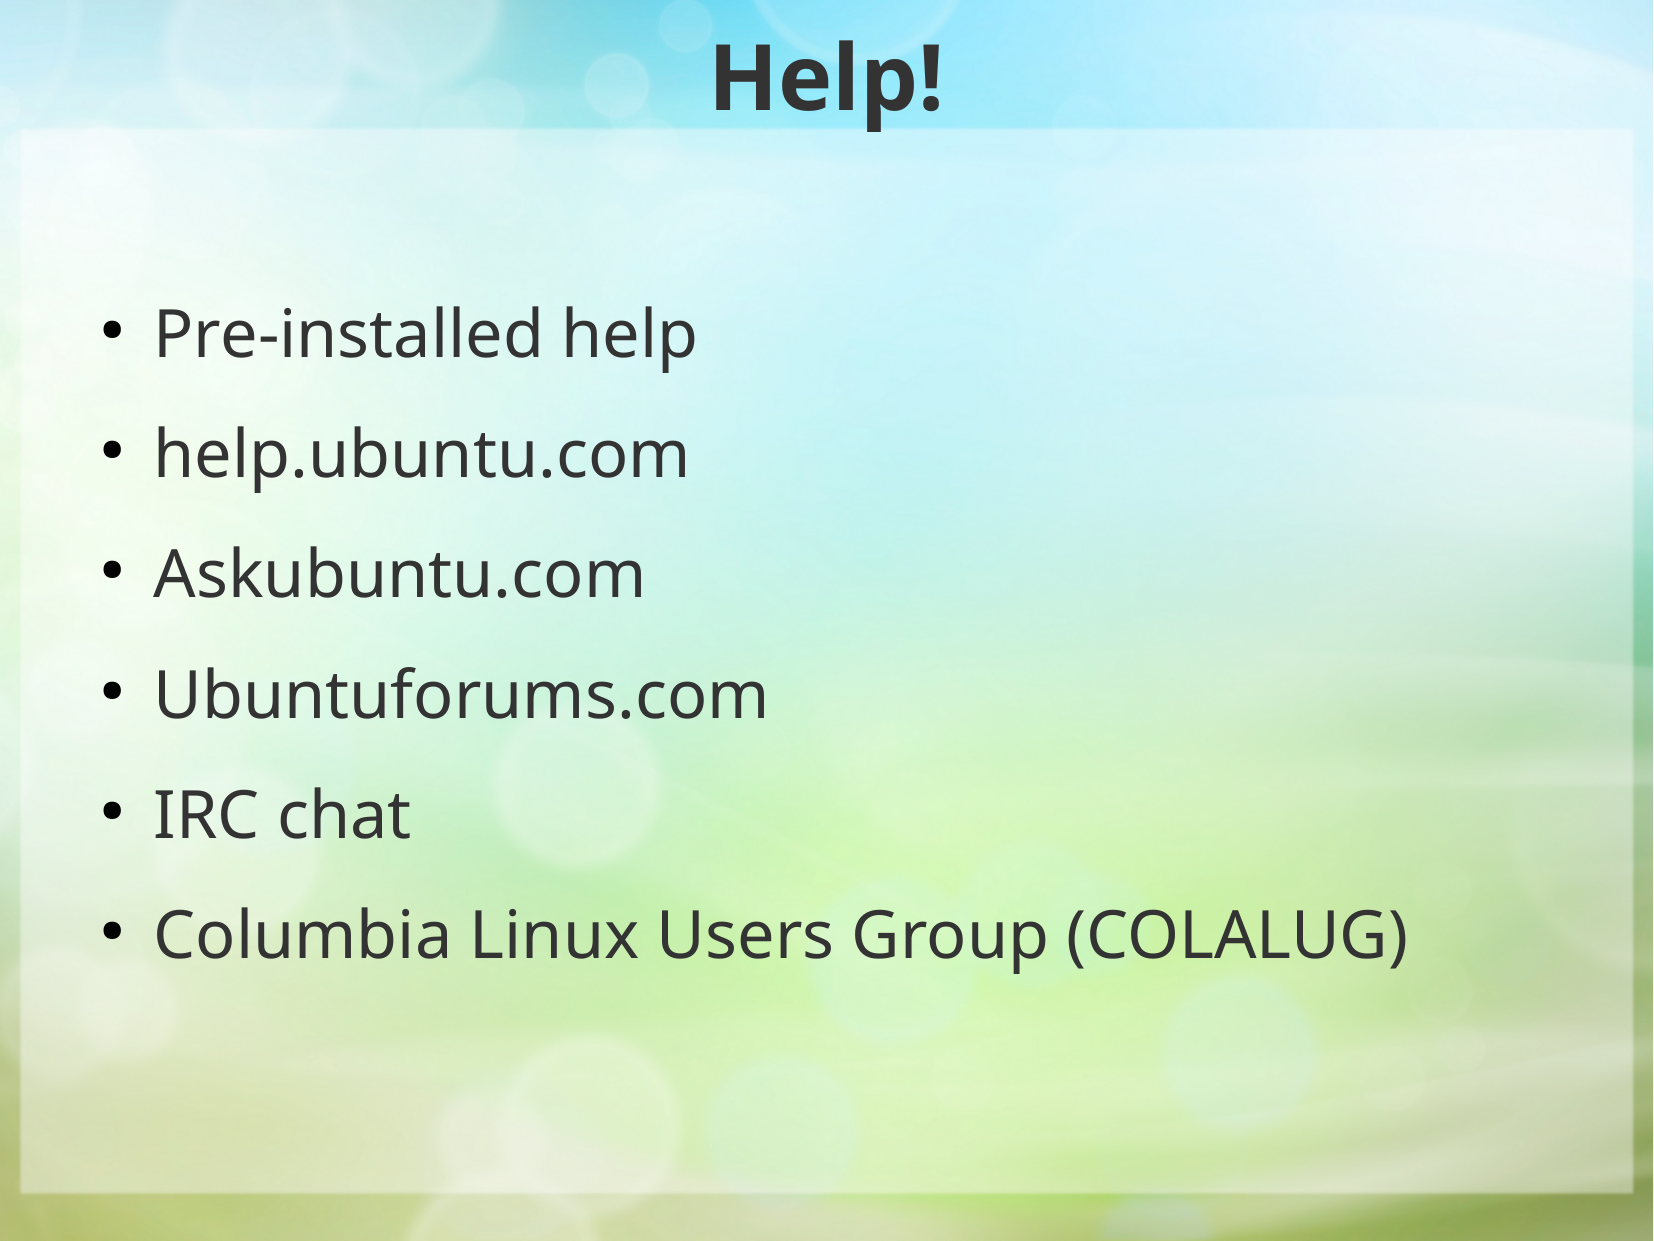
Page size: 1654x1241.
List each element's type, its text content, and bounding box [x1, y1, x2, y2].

list Pre-installed help help.ubuntu.com Askubuntu.com Ubuntuforums.com IRC chat Columbia Linux Users Group (COLALUG) [82, 222, 1571, 1042]
title Help! [82, 0, 1571, 151]
picture [0, 0, 1654, 1241]
